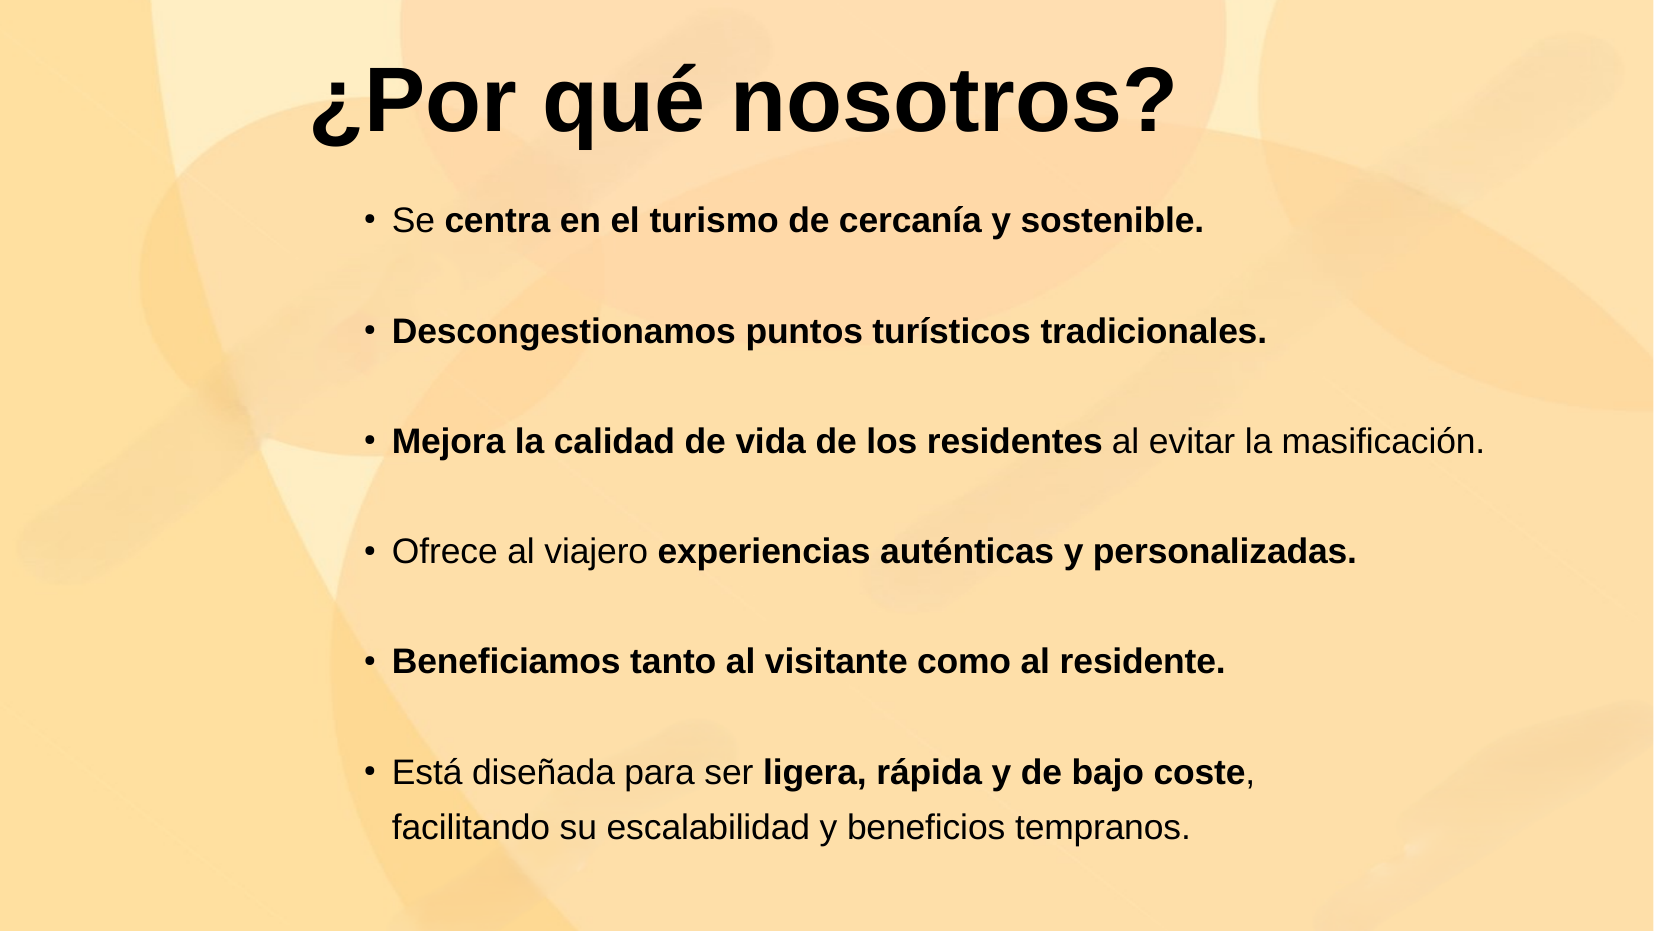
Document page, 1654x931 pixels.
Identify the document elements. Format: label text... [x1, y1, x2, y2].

list Se centra en el turismo de cercanía y sostenible. Descongestionamos puntos turísticos tradicionales. Mejora la calidad de vida de los residentes al evitar la masificación. Ofrece al viajero experiencias auténticas y personalizadas. Beneficiamos tanto al visitante como al residente. Está diseñada para ser ligera, rápida y de bajo coste, facilitando su escalabilidad y beneficios tempranos. [354, 200, 1500, 851]
picture [0, 0, 1654, 931]
title ¿Por qué nosotros? [0, 21, 1489, 178]
